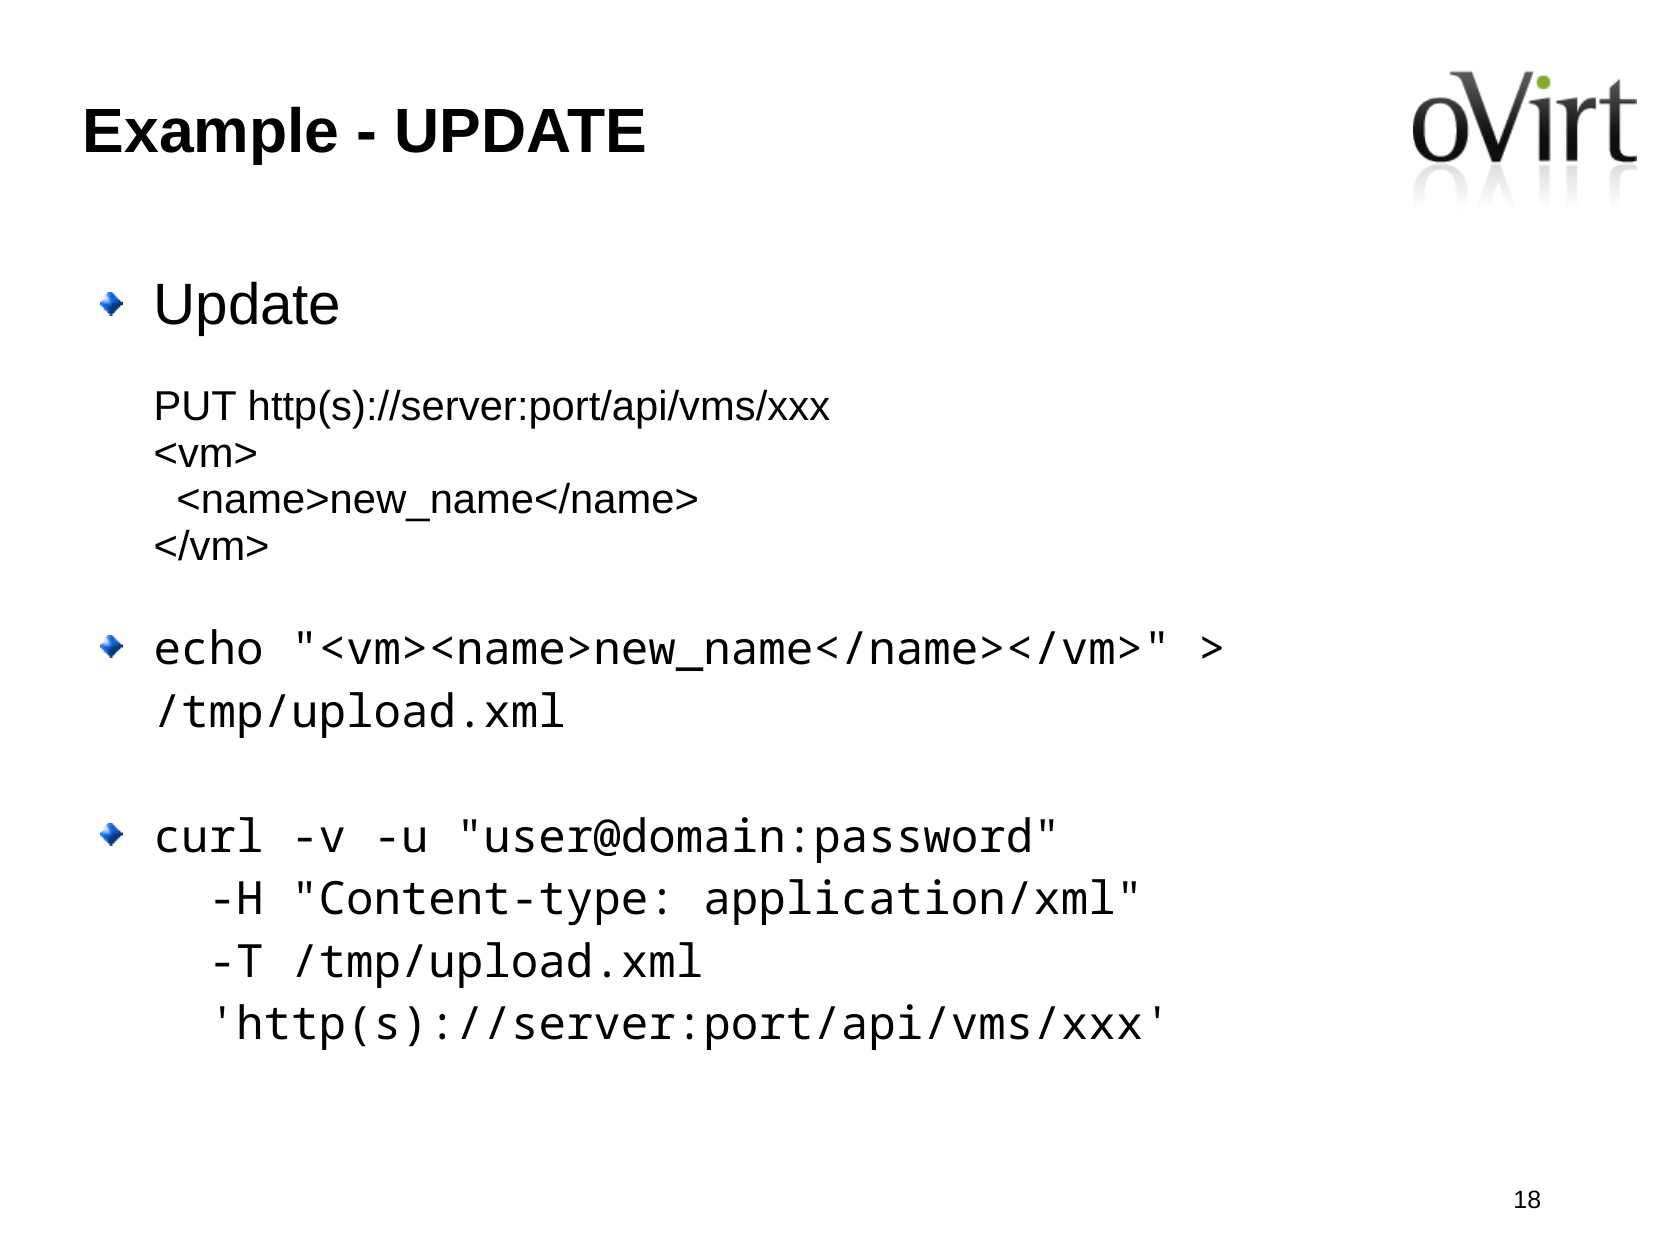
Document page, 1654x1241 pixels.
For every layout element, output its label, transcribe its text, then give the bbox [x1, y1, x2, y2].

list Update PUT http(s)://server:port/api/vms/xxx <vm> <name>new_name</name> </vm> echo "<vm><name>new_name</name></vm>" > /tmp/upload.xml curl -v -u "user@domain:password" -H "Content-type: application/xml" -T /tmp/upload.xml 'http(s)://server:port/api/vms/xxx' [82, 225, 1571, 1044]
title Example - UPDATE [82, 37, 1571, 225]
picture [1571, 63, 1637, 212]
